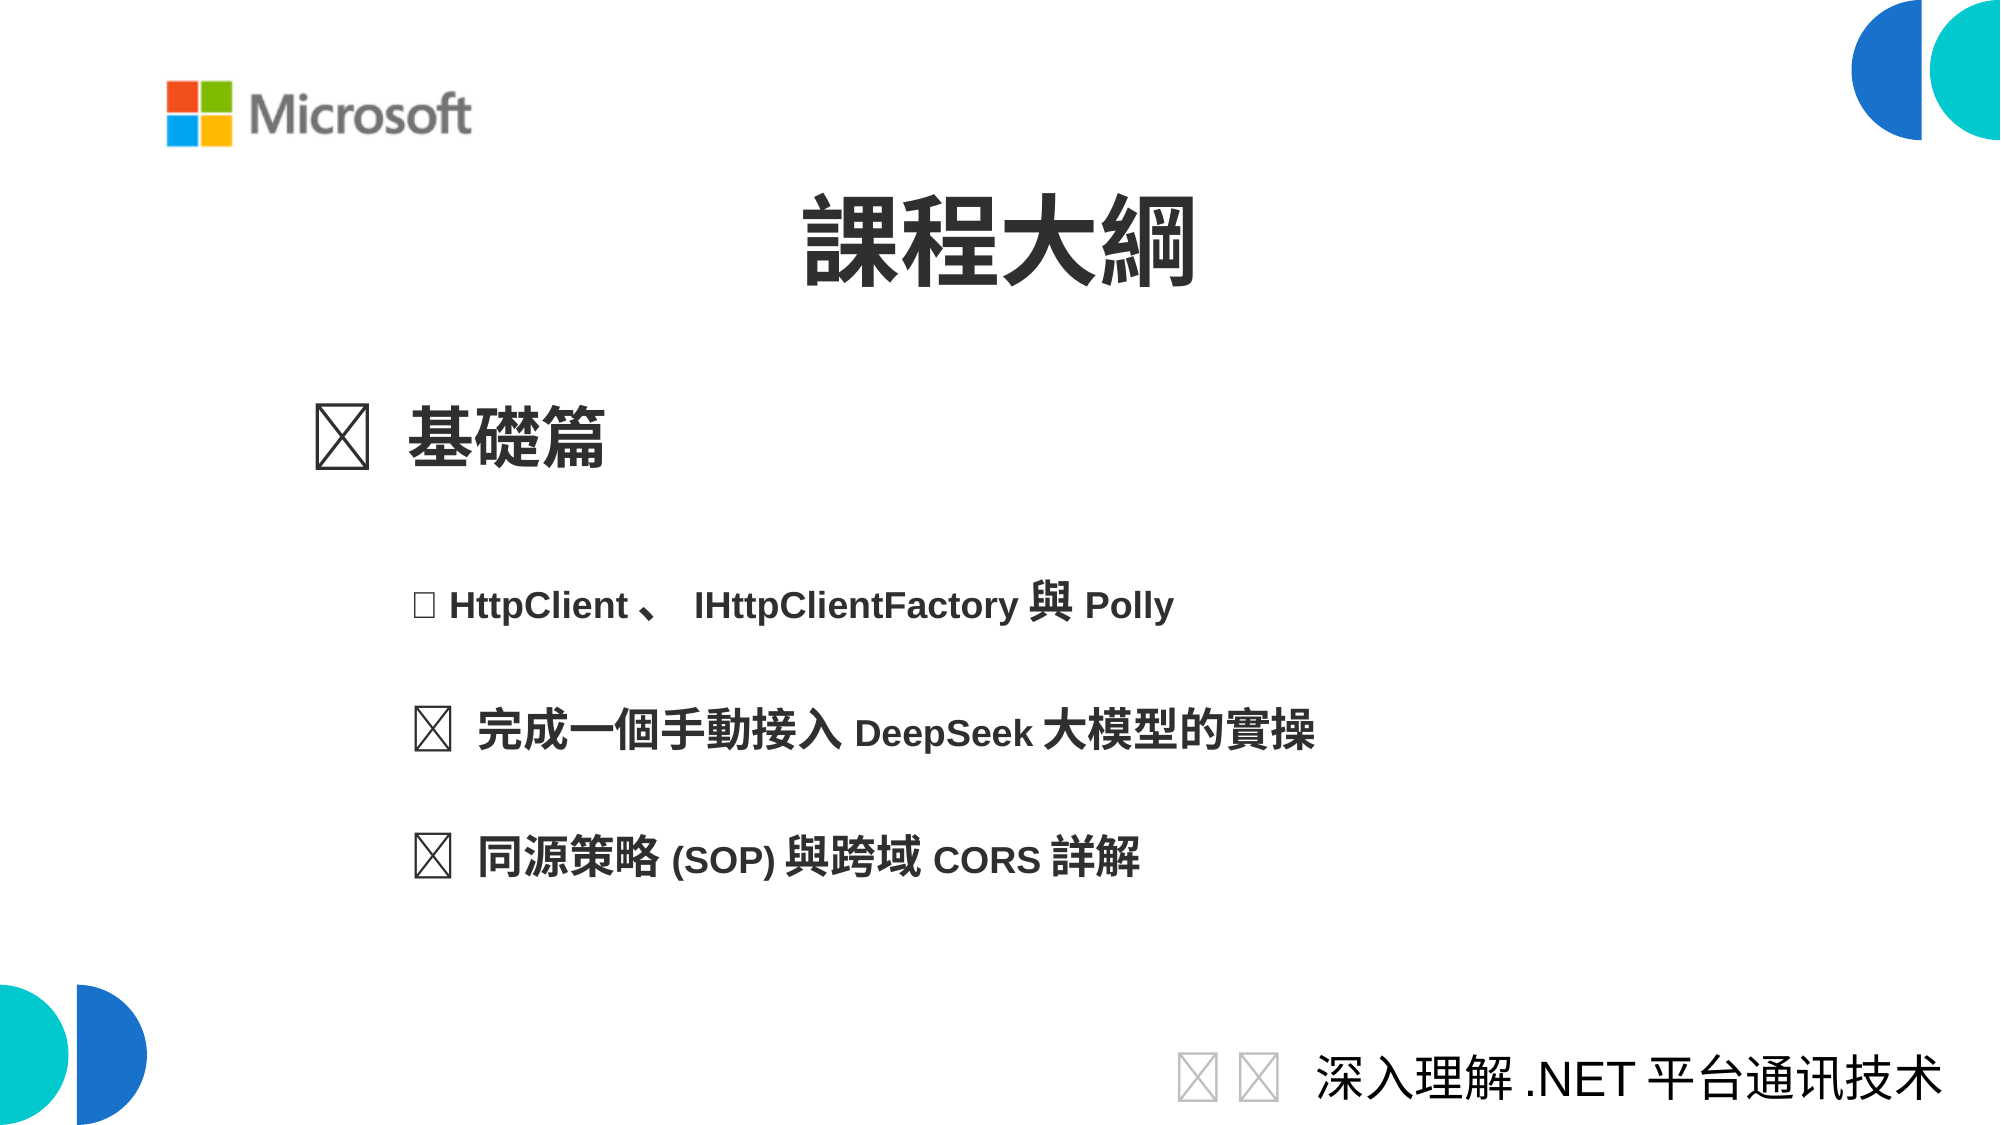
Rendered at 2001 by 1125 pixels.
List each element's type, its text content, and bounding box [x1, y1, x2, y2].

picture [85, 41, 552, 189]
subtitle 🚀 🚀 深入理解.NET平台通讯技术 [1173, 1046, 1952, 1107]
title 課程大綱 [138, 145, 1862, 332]
text_box 🚀 HttpClient、IHttpClientFactory與Polly 🚀 完成一個手動接入DeepSeek大模型的實操 🚀 同源策略(SOP)與跨域CORS詳解 [395, 537, 1725, 721]
text_box ✅ 基礎篇 [295, 348, 1802, 532]
